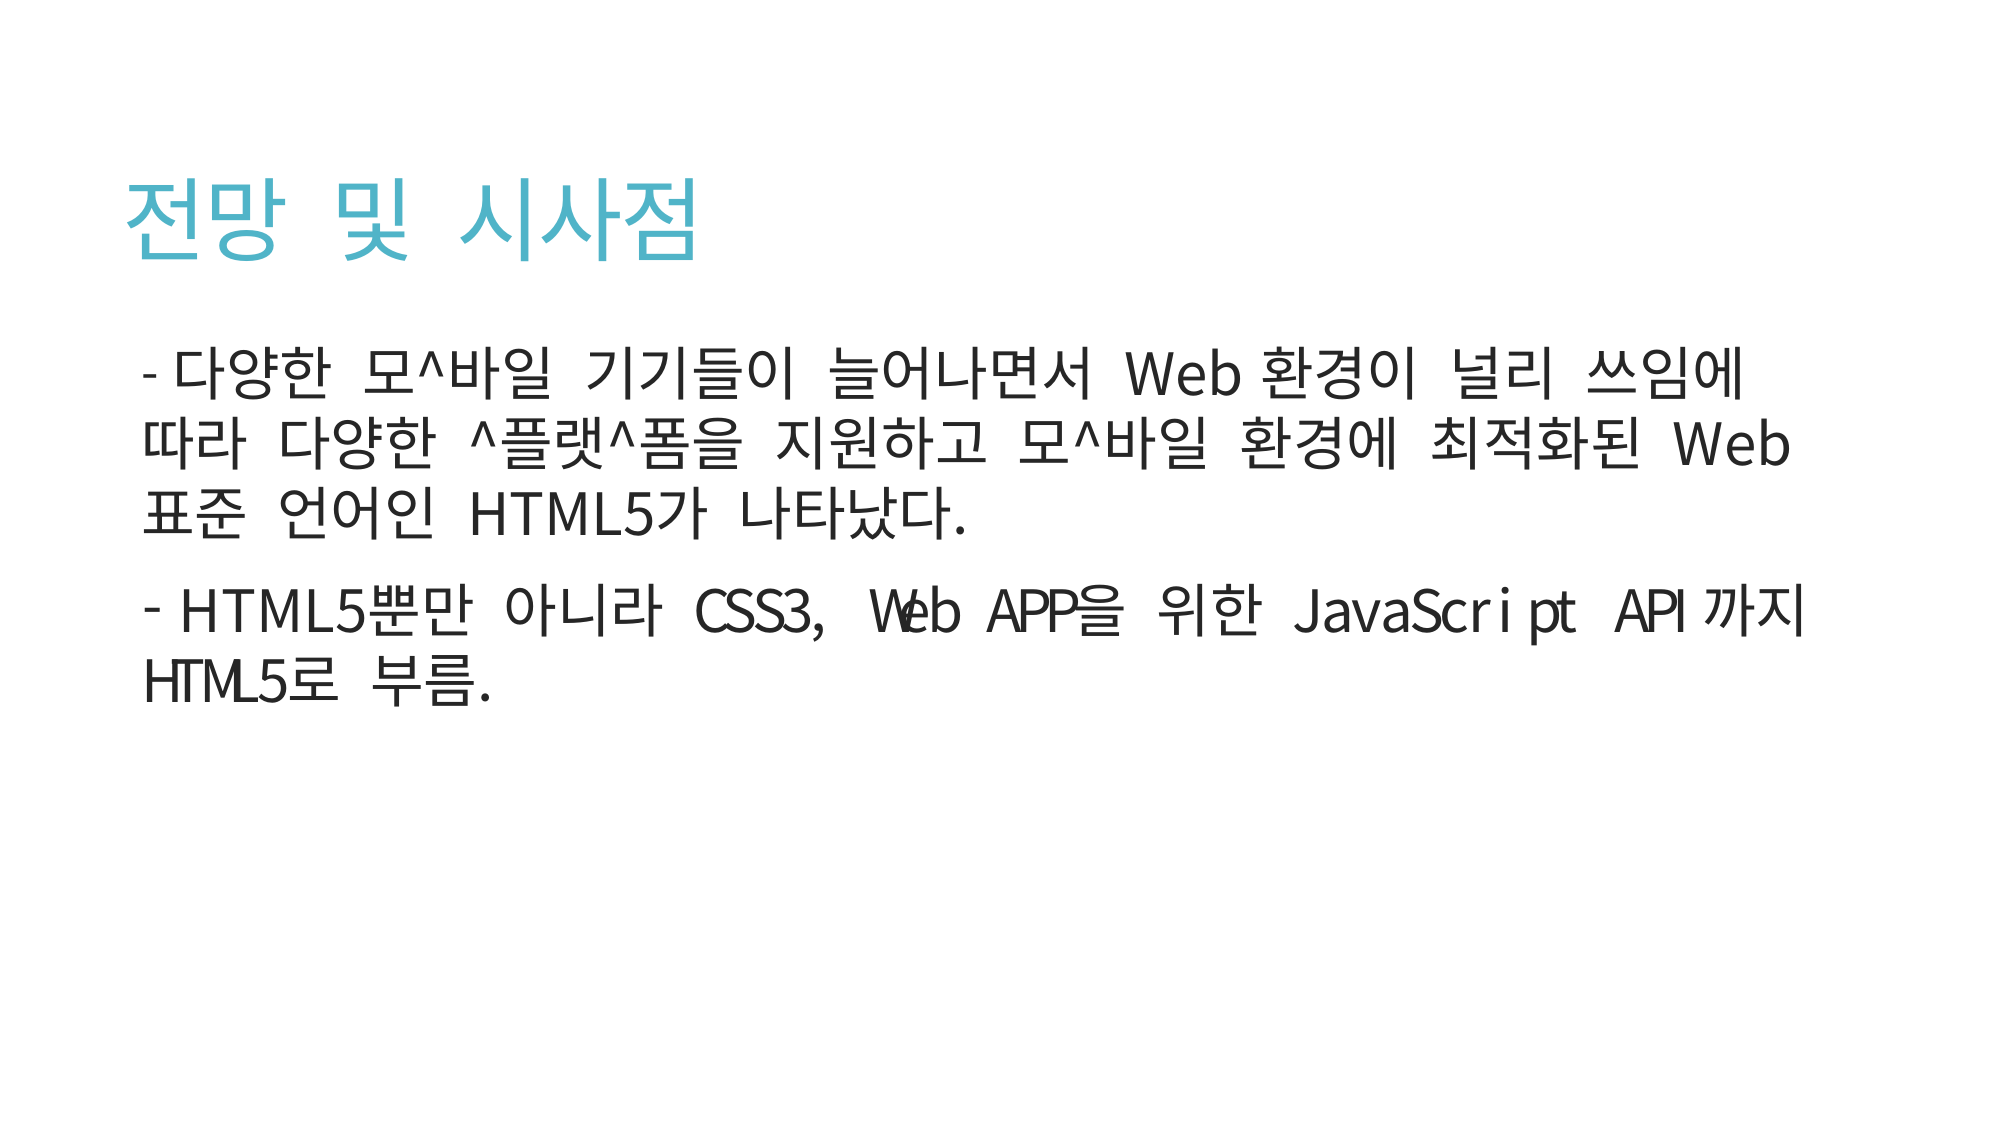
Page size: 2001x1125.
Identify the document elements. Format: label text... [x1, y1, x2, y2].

list - 다양한 모^바일 기기들이 늘어나면서 Web 환경이 널리 쓰임에 따라 다양한 ^플랫^폼을 지원하고 모^바일 환경에 최적화된 Web 표준 언어인 HTML5가 나타났다. - HTML5뿐만 아니라 CSS3, Web APP을 위한 JavaScript API까지 HTML5로 부름. [111, 329, 1876, 948]
title 전망 및 시사점 [107, 81, 1875, 354]
